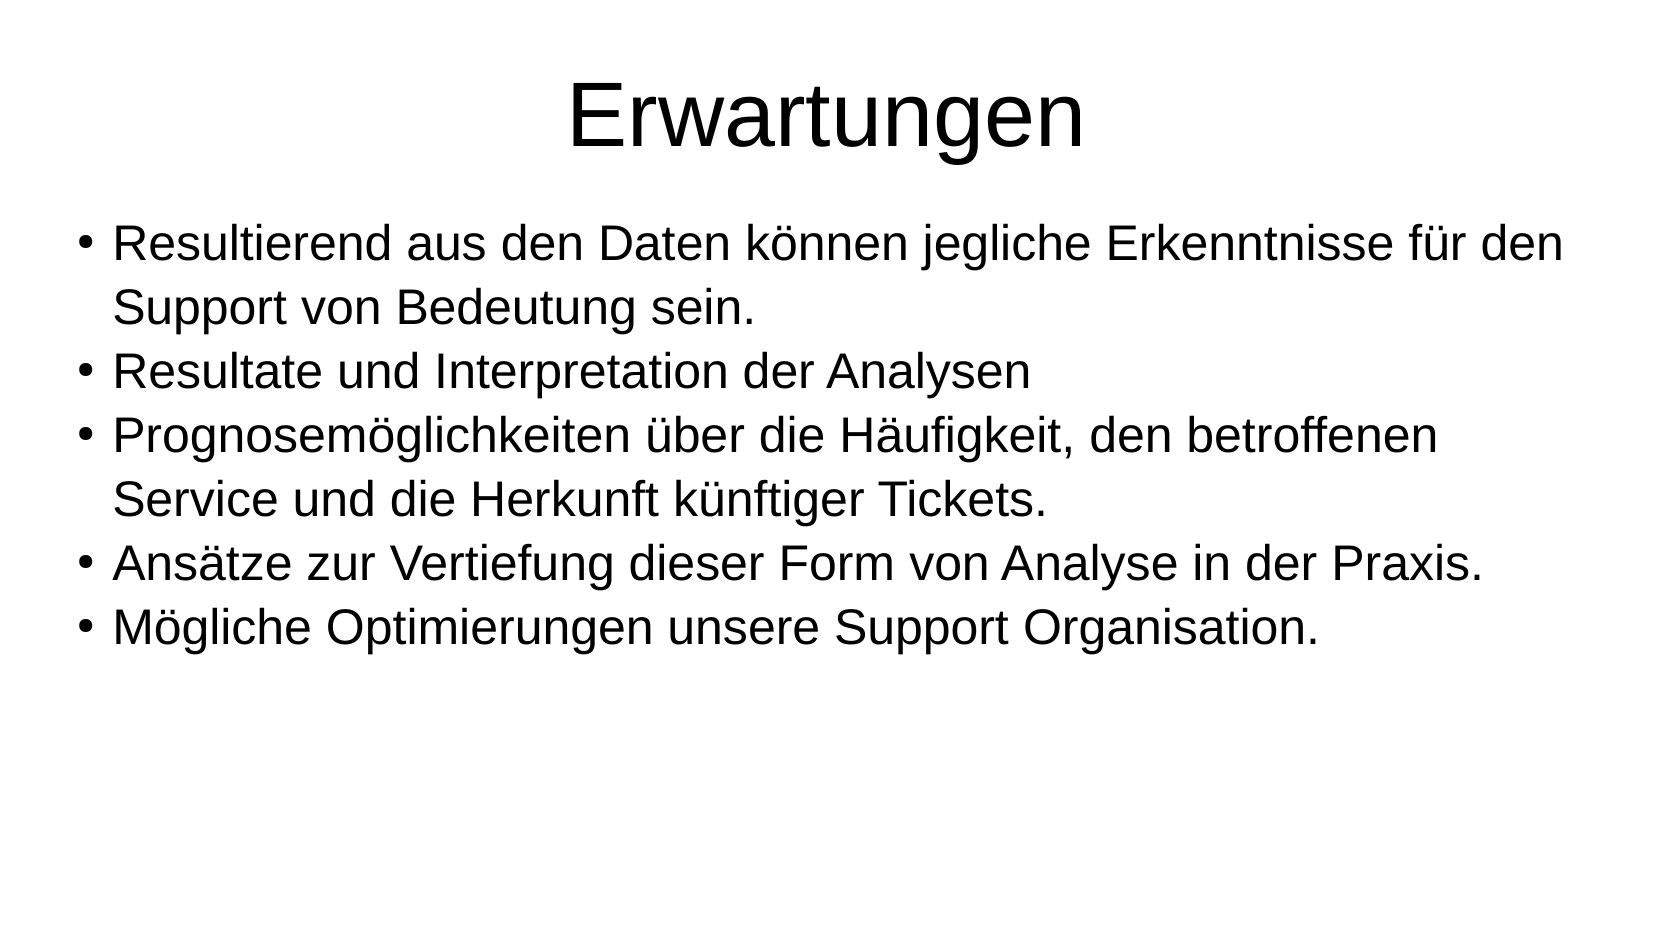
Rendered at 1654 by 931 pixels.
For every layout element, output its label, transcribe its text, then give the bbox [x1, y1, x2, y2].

title Erwartungen [82, 37, 1571, 193]
subtitle Resultierend aus den Daten können jegliche Erkenntnisse für den Support von Bedeutung sein. Resultate und Interpretation der Analysen Prognosemöglichkeiten über die Häufigkeit, den betroffenen Service und die Herkunft künftiger Tickets. Ansätze zur Vertiefung dieser Form von Analyse in der Praxis. Mögliche Optimierungen unsere Support Organisation. [76, 206, 1565, 747]
